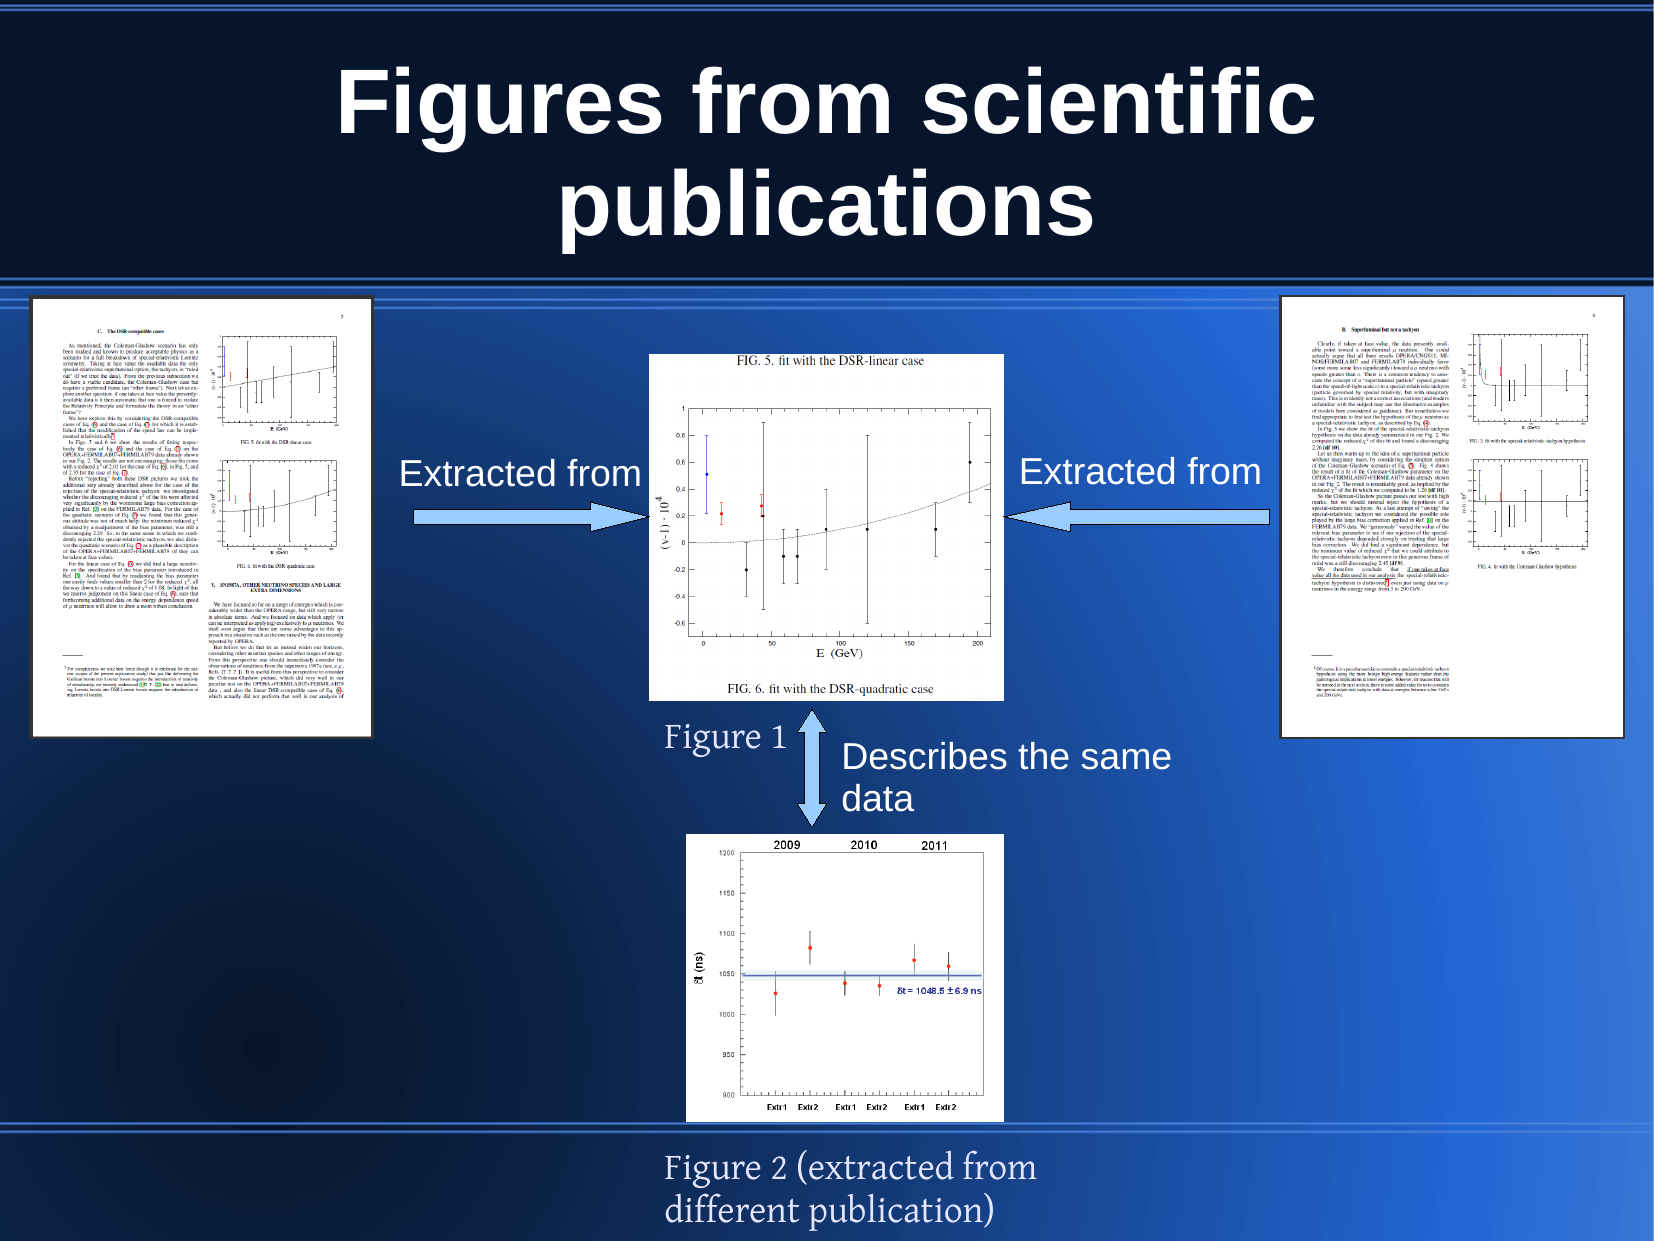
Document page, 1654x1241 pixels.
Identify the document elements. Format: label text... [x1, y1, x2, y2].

text_box [413, 502, 650, 532]
text_box [1003, 501, 1270, 532]
text_box Describes the same data [826, 727, 1241, 827]
text_box Extracted from [1003, 442, 1388, 500]
picture [0, 0, 1654, 1241]
title Figures from scientific publications [82, 49, 1571, 257]
text_box Figure 1 [649, 708, 827, 767]
text_box Figure 2 (extracted from different publication) [649, 1140, 1063, 1241]
text_box Extracted from [383, 445, 768, 502]
text_box [797, 767, 826, 827]
